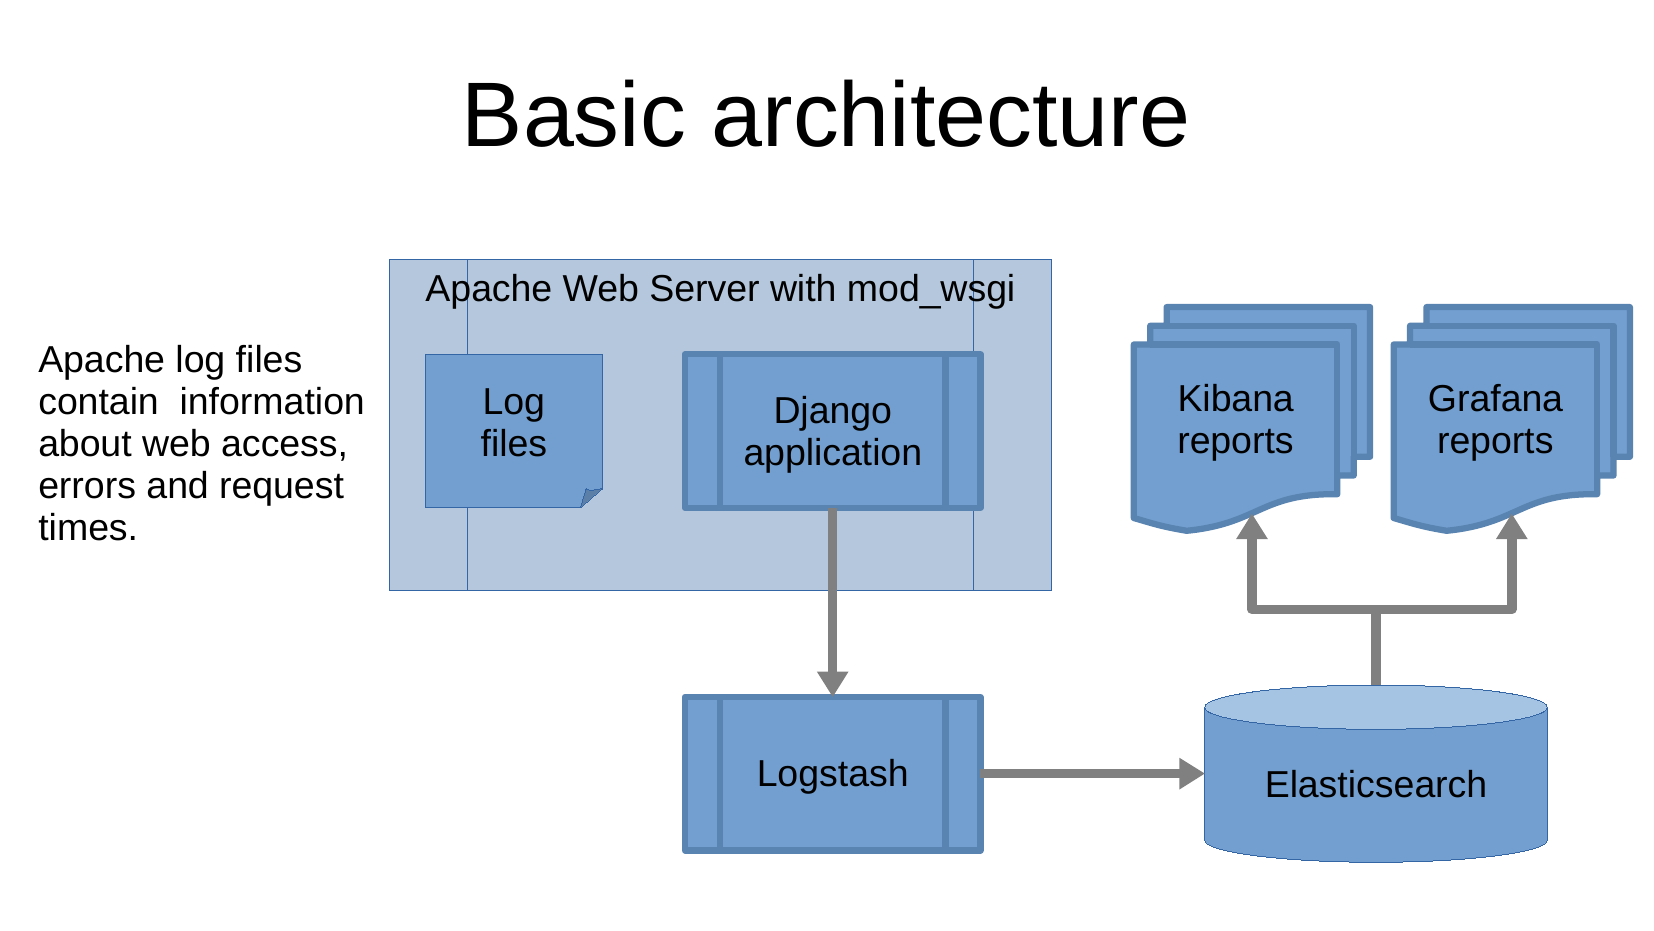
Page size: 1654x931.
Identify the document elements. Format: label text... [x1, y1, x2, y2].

text_box Apache log files contain information about web access, errors and request times. [23, 330, 390, 567]
text_box Log files [425, 354, 603, 508]
text_box Kibana reports [1133, 307, 1371, 531]
text_box Apache Web Server with mod_wsgi [390, 259, 1051, 591]
text_box Django application [685, 354, 980, 508]
text_box Grafana reports [1393, 307, 1630, 531]
text_box Elasticsearch [1204, 708, 1548, 863]
title Basic architecture [82, 37, 1571, 193]
text_box Logstash [685, 696, 980, 851]
